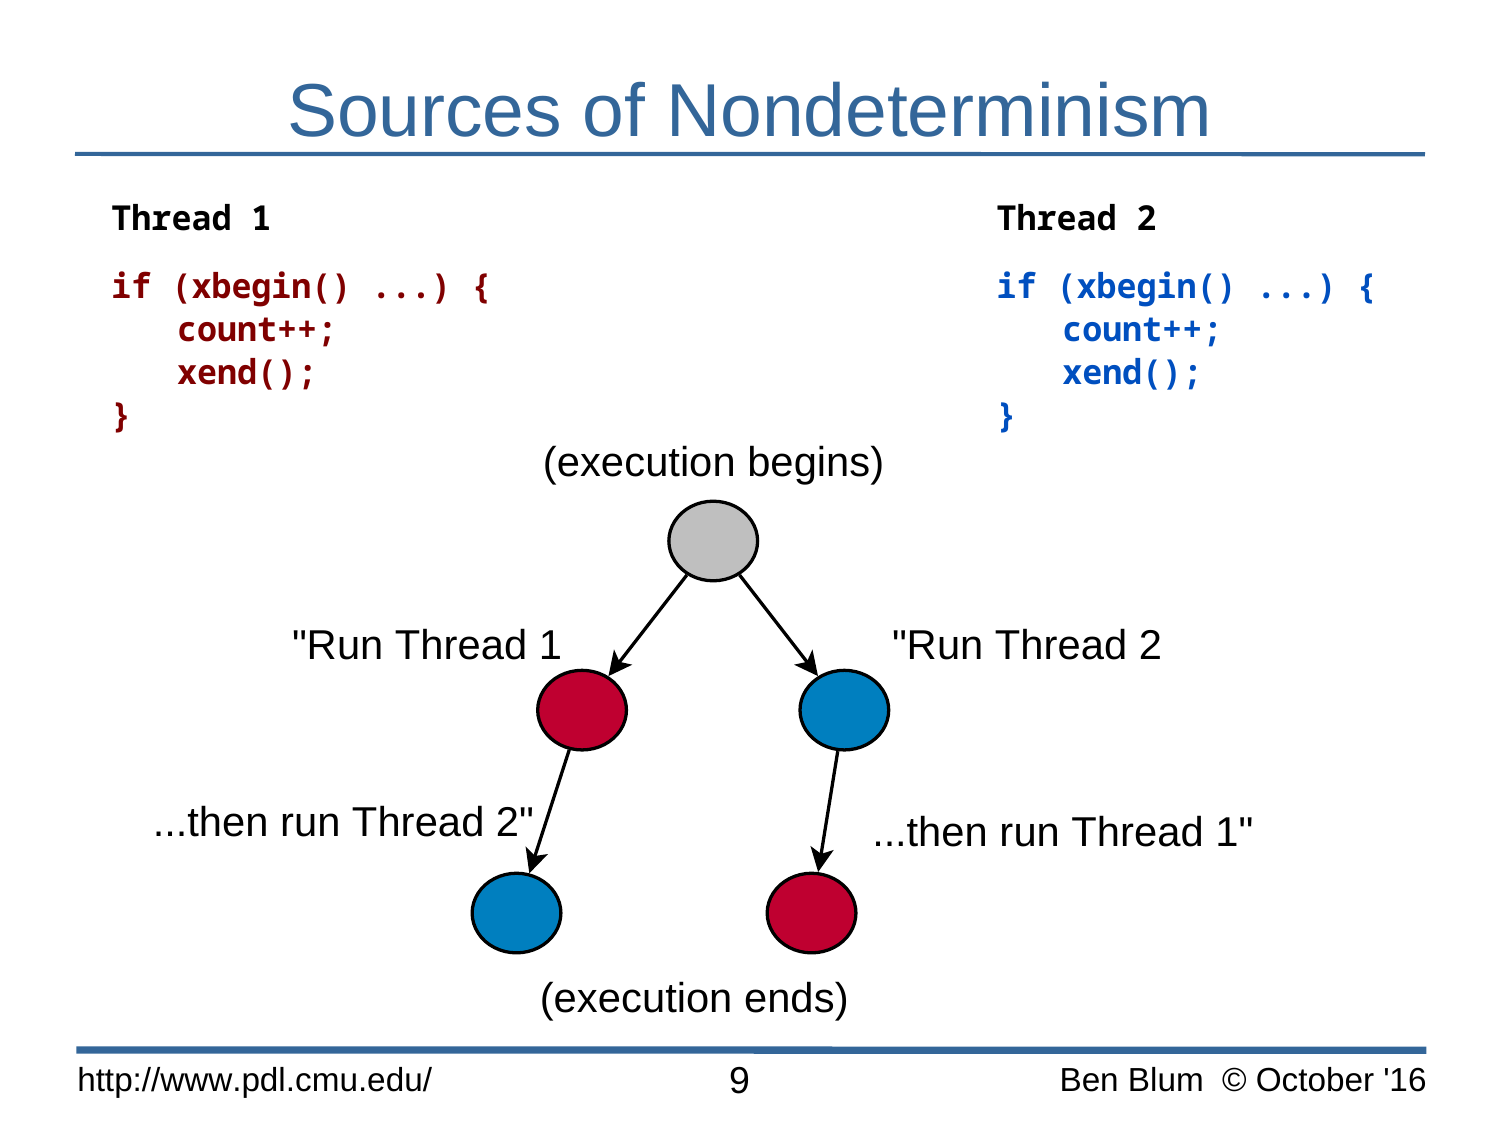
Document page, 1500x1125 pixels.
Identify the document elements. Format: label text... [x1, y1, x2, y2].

text_box "Run Thread 2 [877, 610, 1201, 726]
picture [75, 187, 1426, 1051]
text_box (execution begins) [528, 427, 904, 543]
title Sources of Nondeterminism [112, 50, 1388, 163]
text_box ...then run Thread 1" [857, 797, 1269, 863]
text_box "Run Thread 1 [277, 610, 578, 676]
text_box (execution ends) [525, 963, 901, 1076]
text_box ...then run Thread 2" [138, 787, 550, 853]
